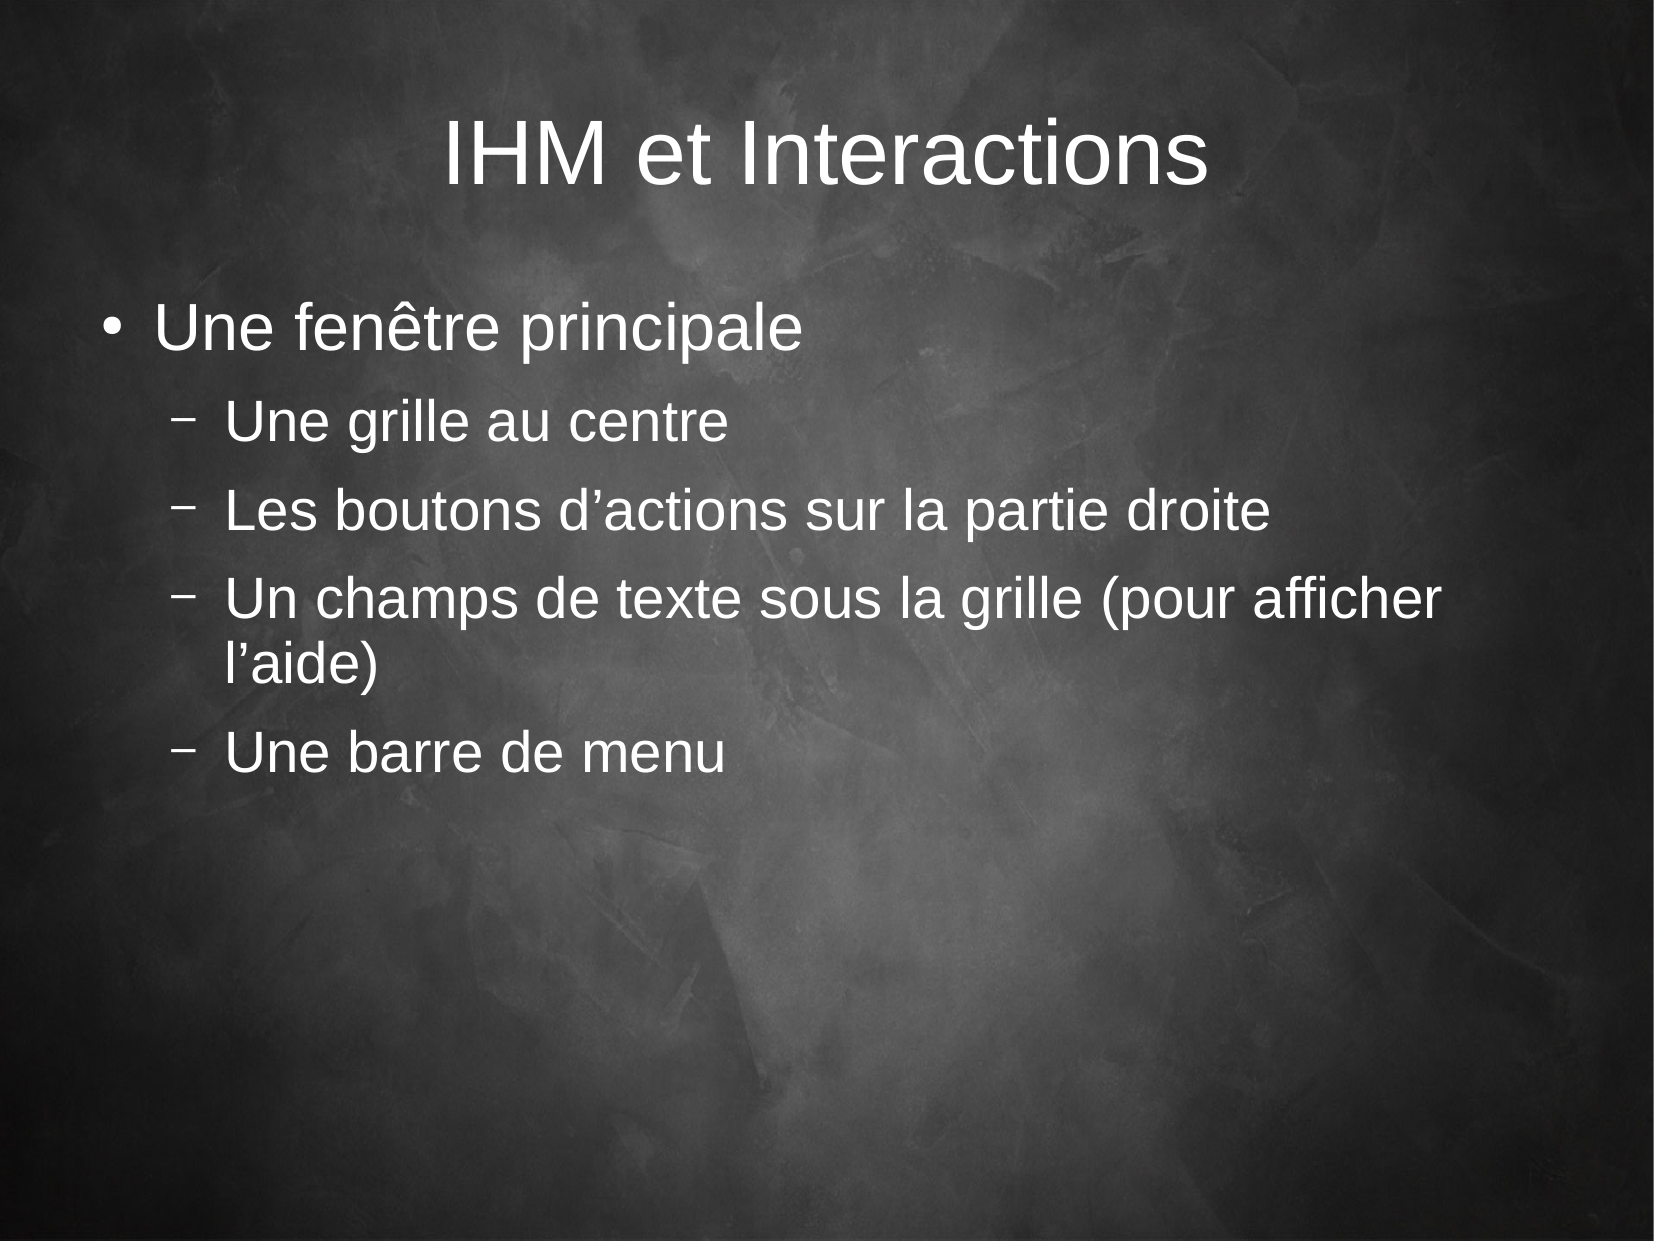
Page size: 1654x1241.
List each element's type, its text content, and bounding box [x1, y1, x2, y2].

picture [0, 0, 1654, 1241]
list Une fenêtre principale Une grille au centre Les boutons d’actions sur la partie droite Un champs de texte sous la grille (pour afficher l’aide) Une barre de menu [82, 290, 1571, 1010]
title IHM et Interactions [82, 49, 1571, 257]
